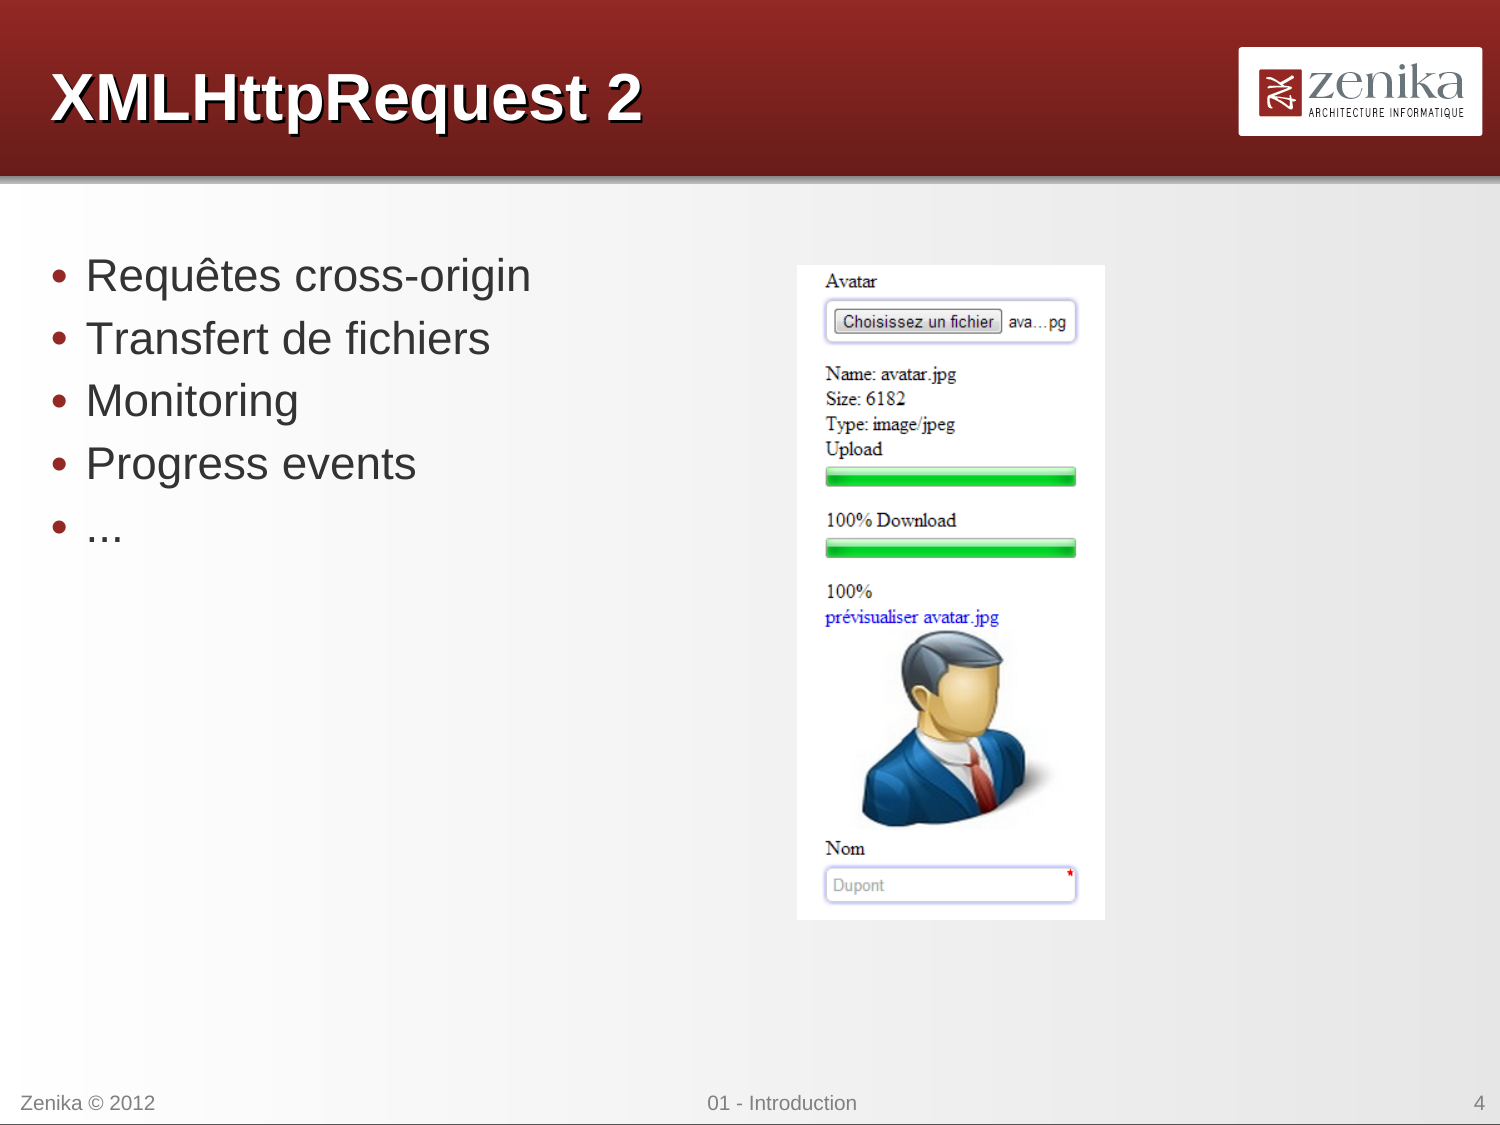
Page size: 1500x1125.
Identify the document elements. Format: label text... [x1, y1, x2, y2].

picture [797, 265, 1105, 920]
title XMLHttpRequest 2 [50, 15, 1206, 180]
picture [1257, 58, 1464, 125]
list Requêtes cross-origin Transfert de fichiers Monitoring Progress events ... [50, 249, 1435, 1079]
